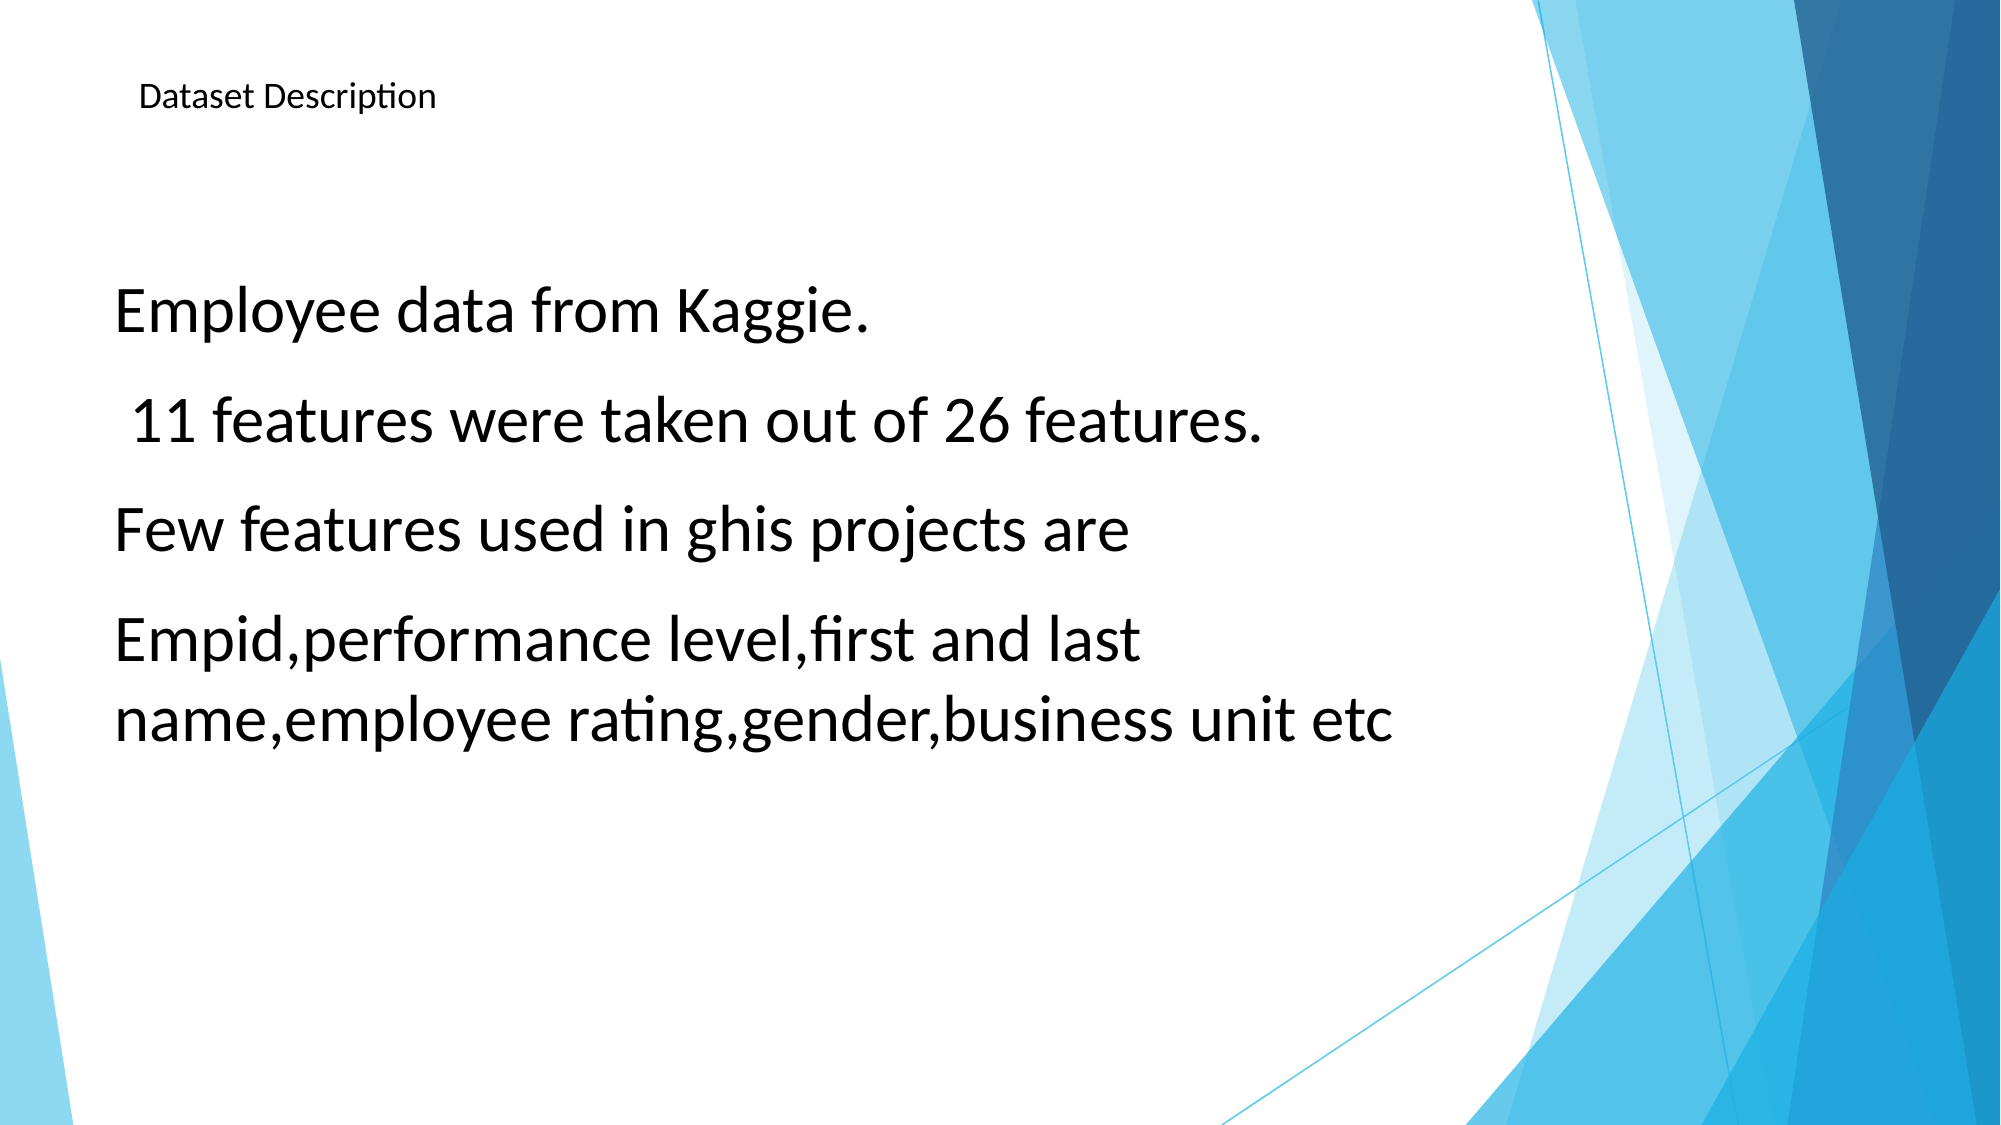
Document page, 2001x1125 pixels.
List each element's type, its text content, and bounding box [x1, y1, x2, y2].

title Dataset Description [123, 63, 1877, 188]
list Employee data from Kaggie. 11 features were taken out of 26 features. Few features used in ghis projects are Empid,performance level,first and last name,employee rating,gender,business unit etc [99, 258, 1538, 709]
